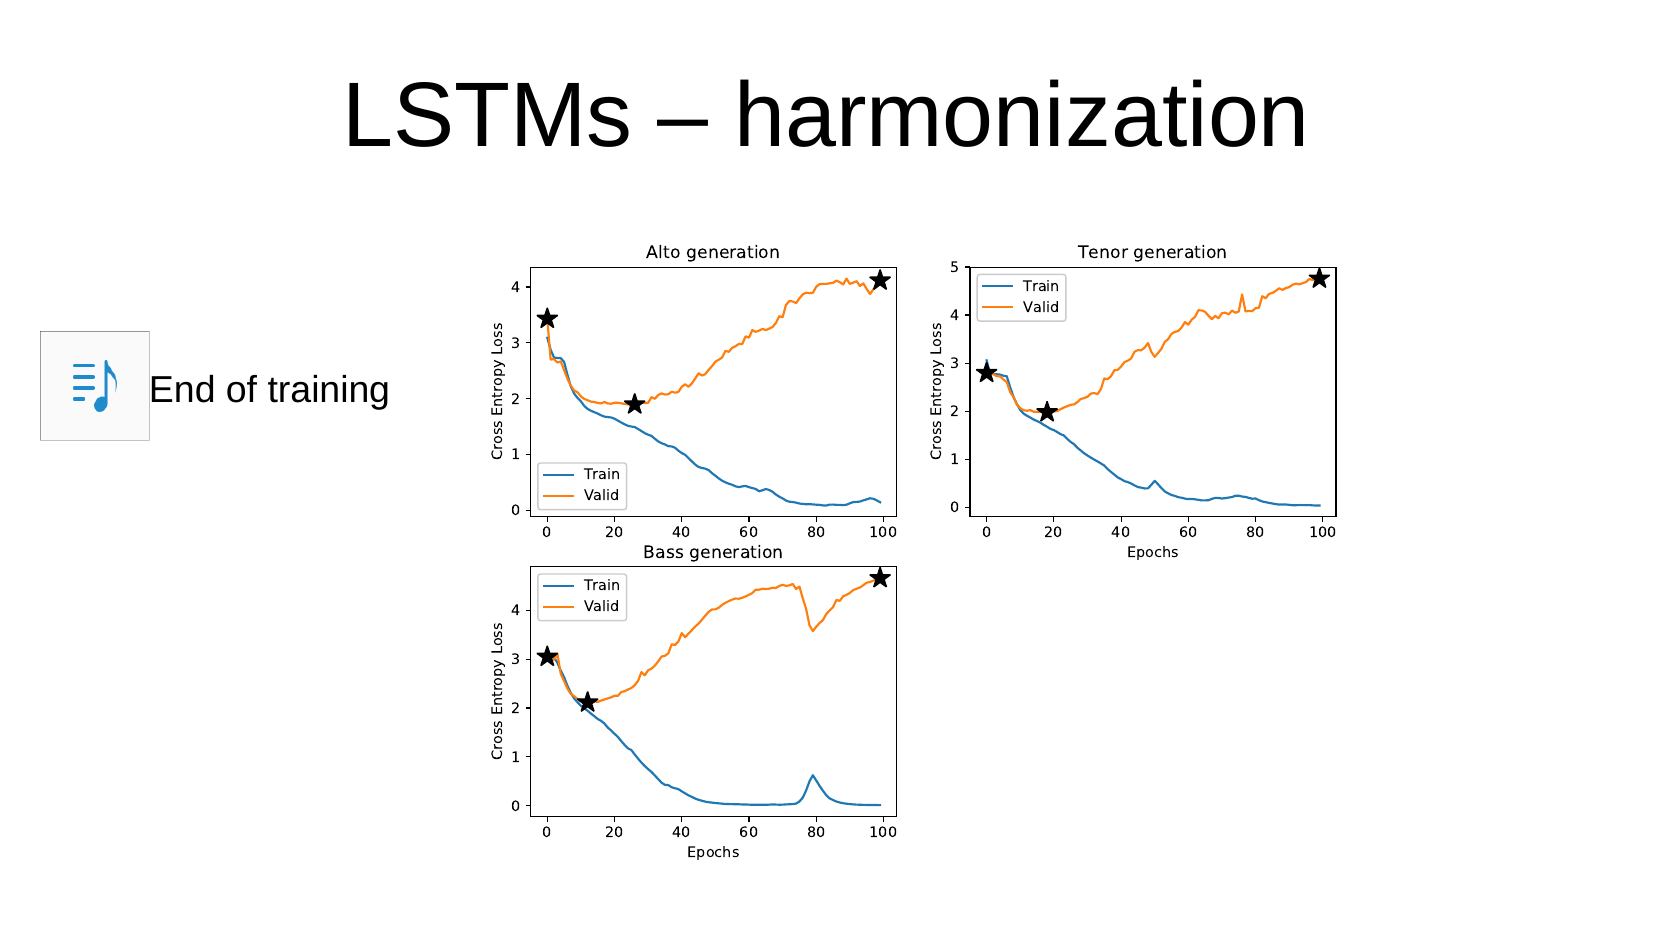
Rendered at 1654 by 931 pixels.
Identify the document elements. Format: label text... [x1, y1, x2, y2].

text_box [38, 330, 151, 442]
text_box End of training [151, 361, 400, 419]
title LSTMs – harmonization [82, 37, 1571, 193]
picture [400, 179, 1441, 908]
